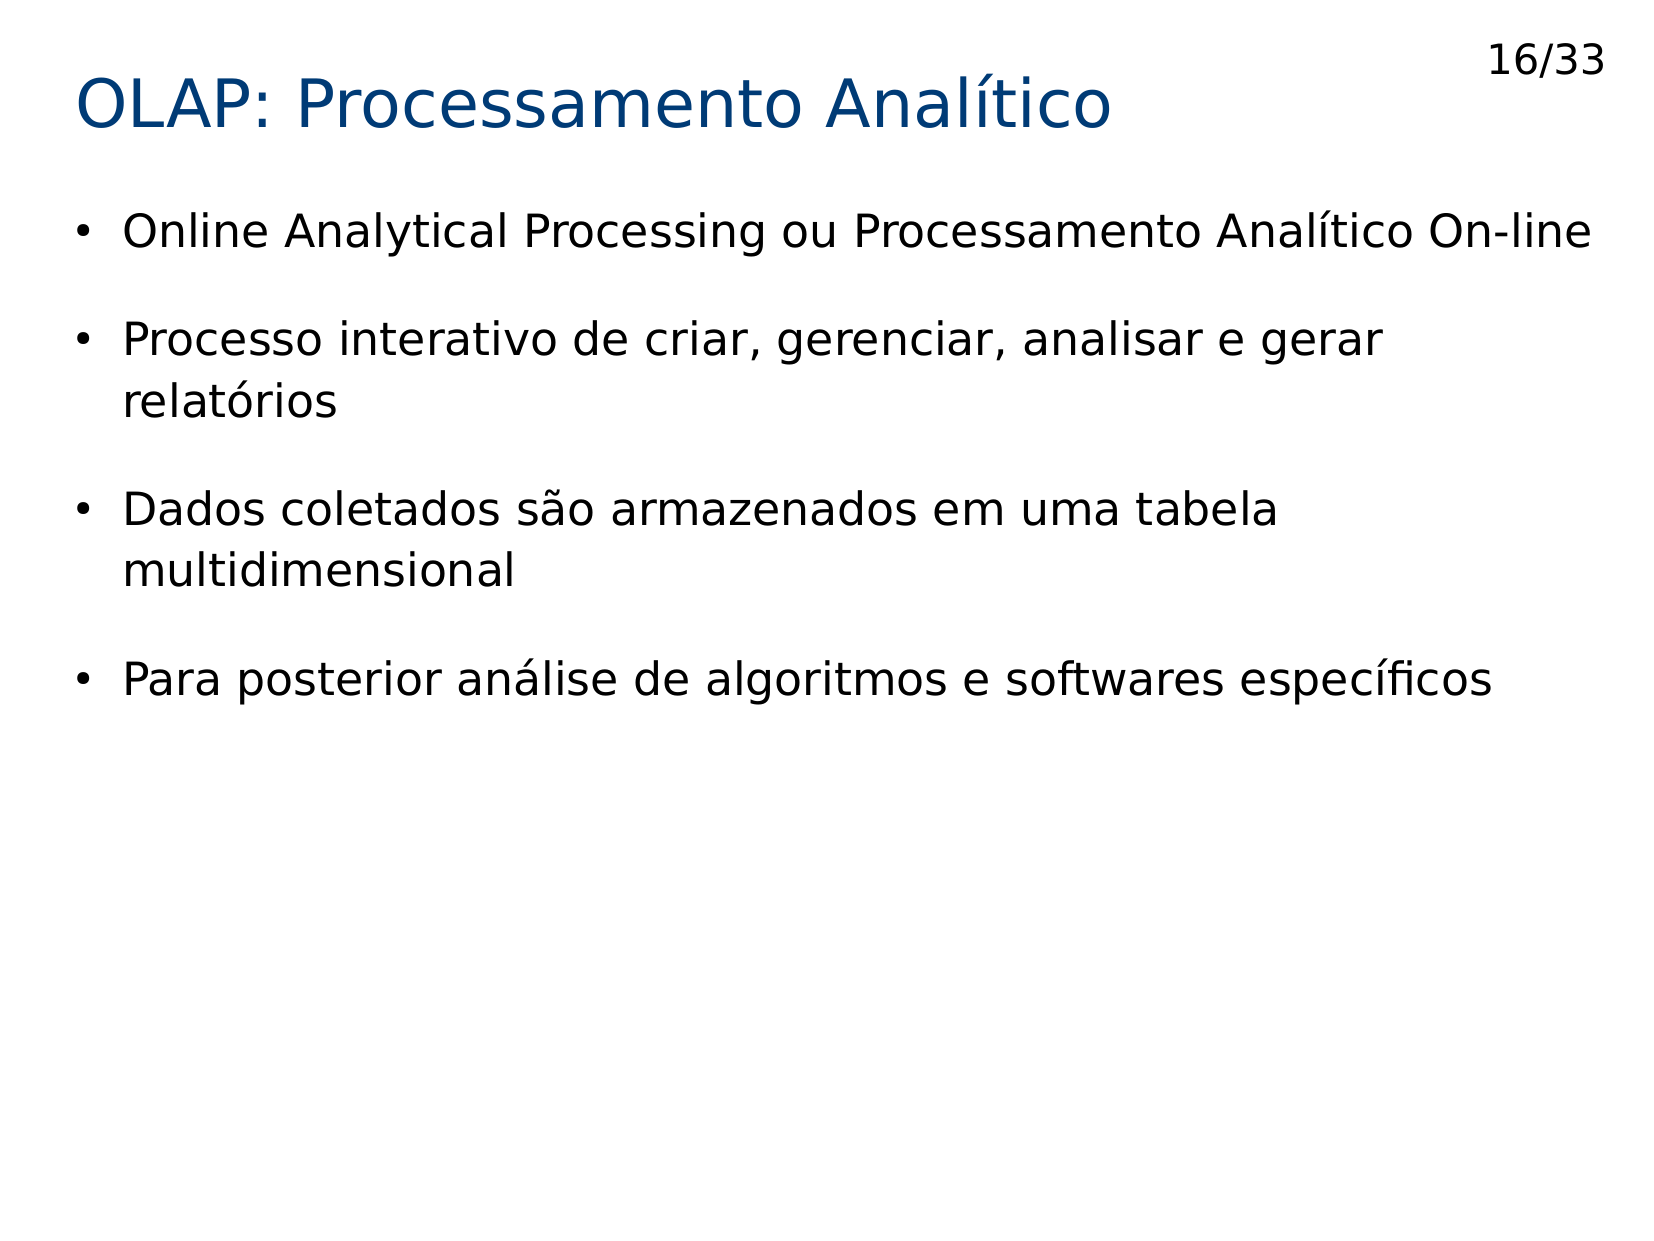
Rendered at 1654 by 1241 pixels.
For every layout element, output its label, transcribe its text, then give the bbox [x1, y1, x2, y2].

list Online Analytical Processing ou Processamento Analítico On-line Processo interativo de criar, gerenciar, analisar e gerar relatórios Dados coletados são armazenados em uma tabela multidimensional Para posterior análise de algoritmos e softwares específicos [75, 196, 1603, 1189]
title OLAP: Processamento Analítico [75, 33, 1425, 175]
